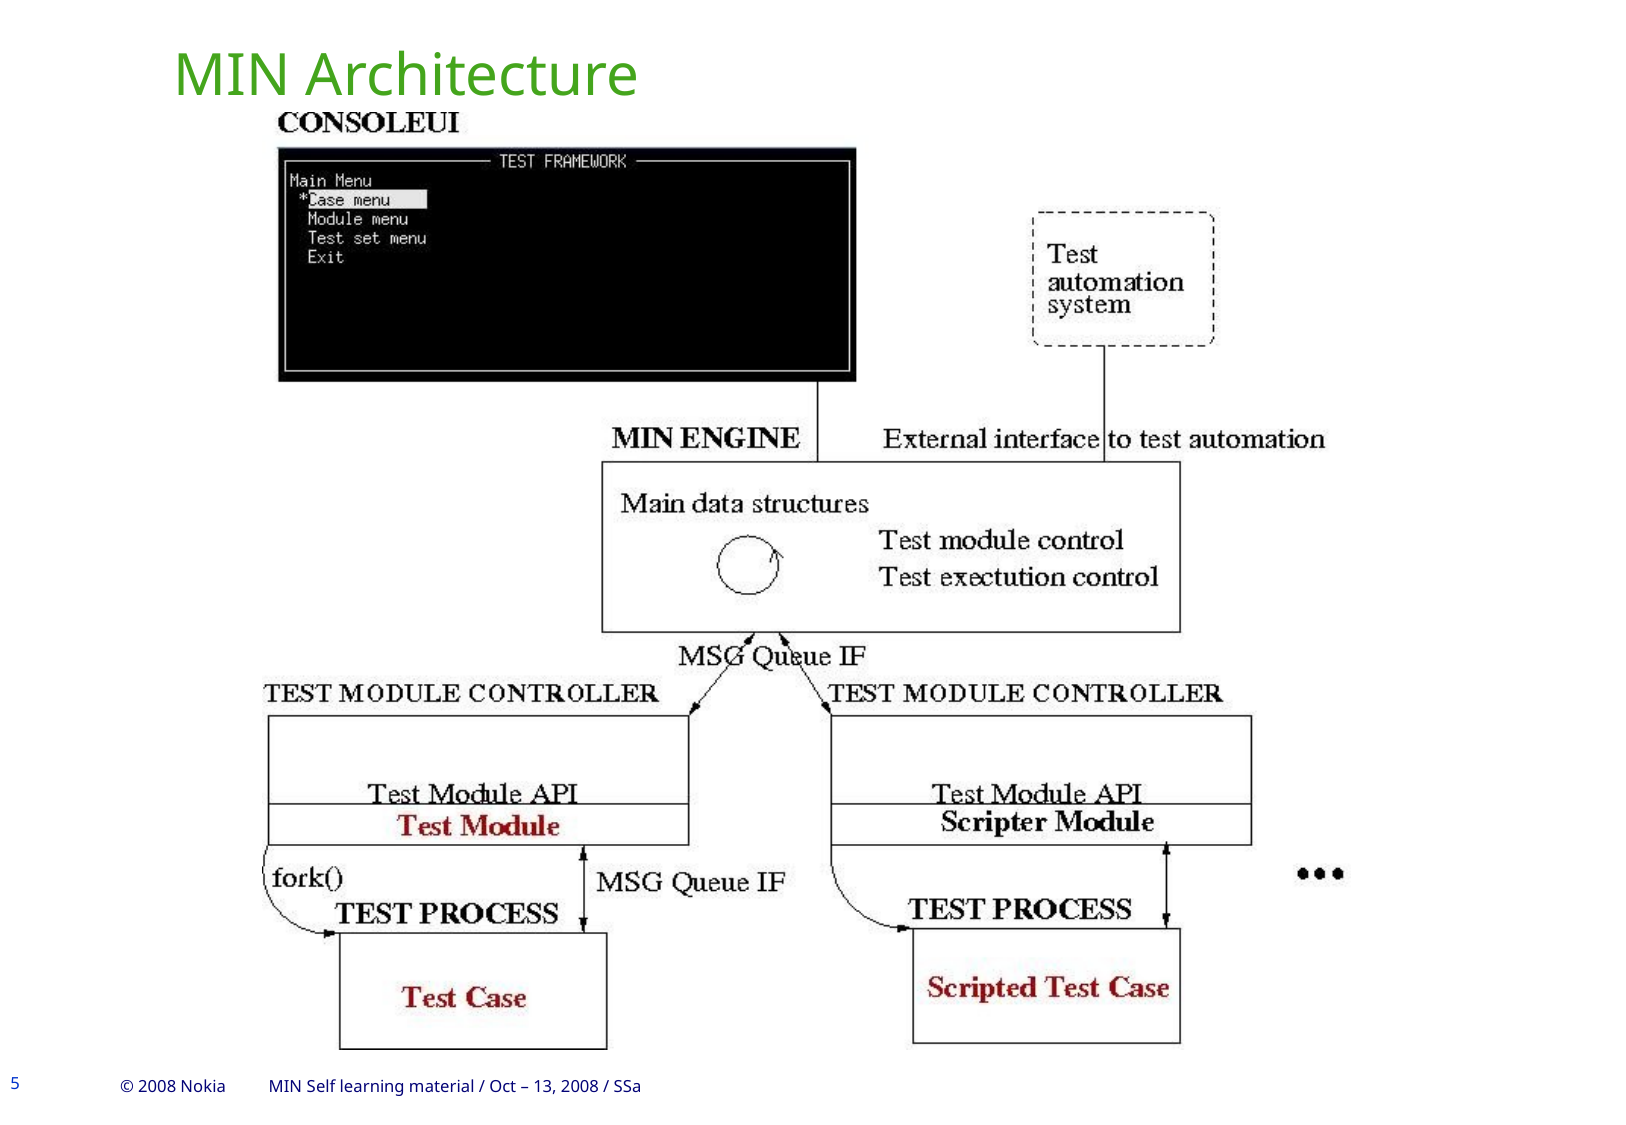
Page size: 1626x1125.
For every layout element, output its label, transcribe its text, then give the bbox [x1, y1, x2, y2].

picture [262, 112, 1351, 1051]
title MIN Architecture [173, 28, 1523, 122]
